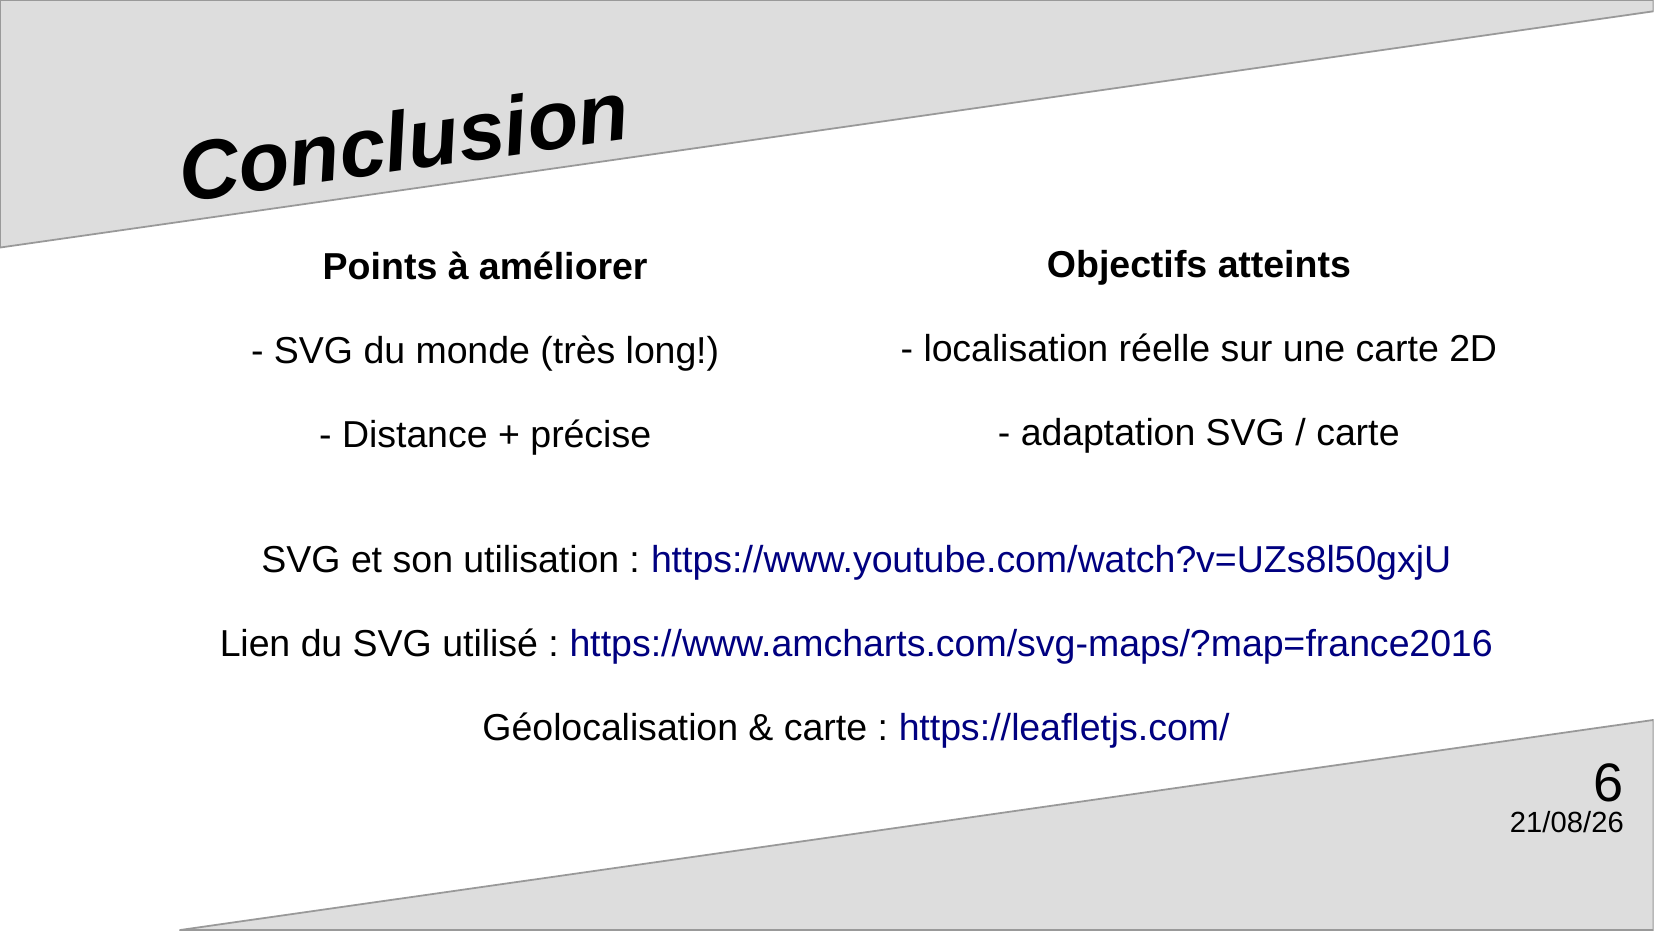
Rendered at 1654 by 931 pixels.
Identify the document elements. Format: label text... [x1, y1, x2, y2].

title Conclusion [166, 11, 680, 266]
text_box SVG et son utilisation : https://www.youtube.com/watch?v=UZs8l50gxjU Lien du SVG utilisé : https://www.amcharts.com/svg-maps/?map=france2016 Géolocalisation & carte : https://leafletjs.com/ [177, 531, 1536, 768]
text_box Points à améliorer - SVG du monde (très long!) - Distance + précise [236, 238, 739, 473]
text_box Objectifs atteints - localisation réelle sur une carte 2D - adaptation SVG / carte [885, 236, 1525, 461]
